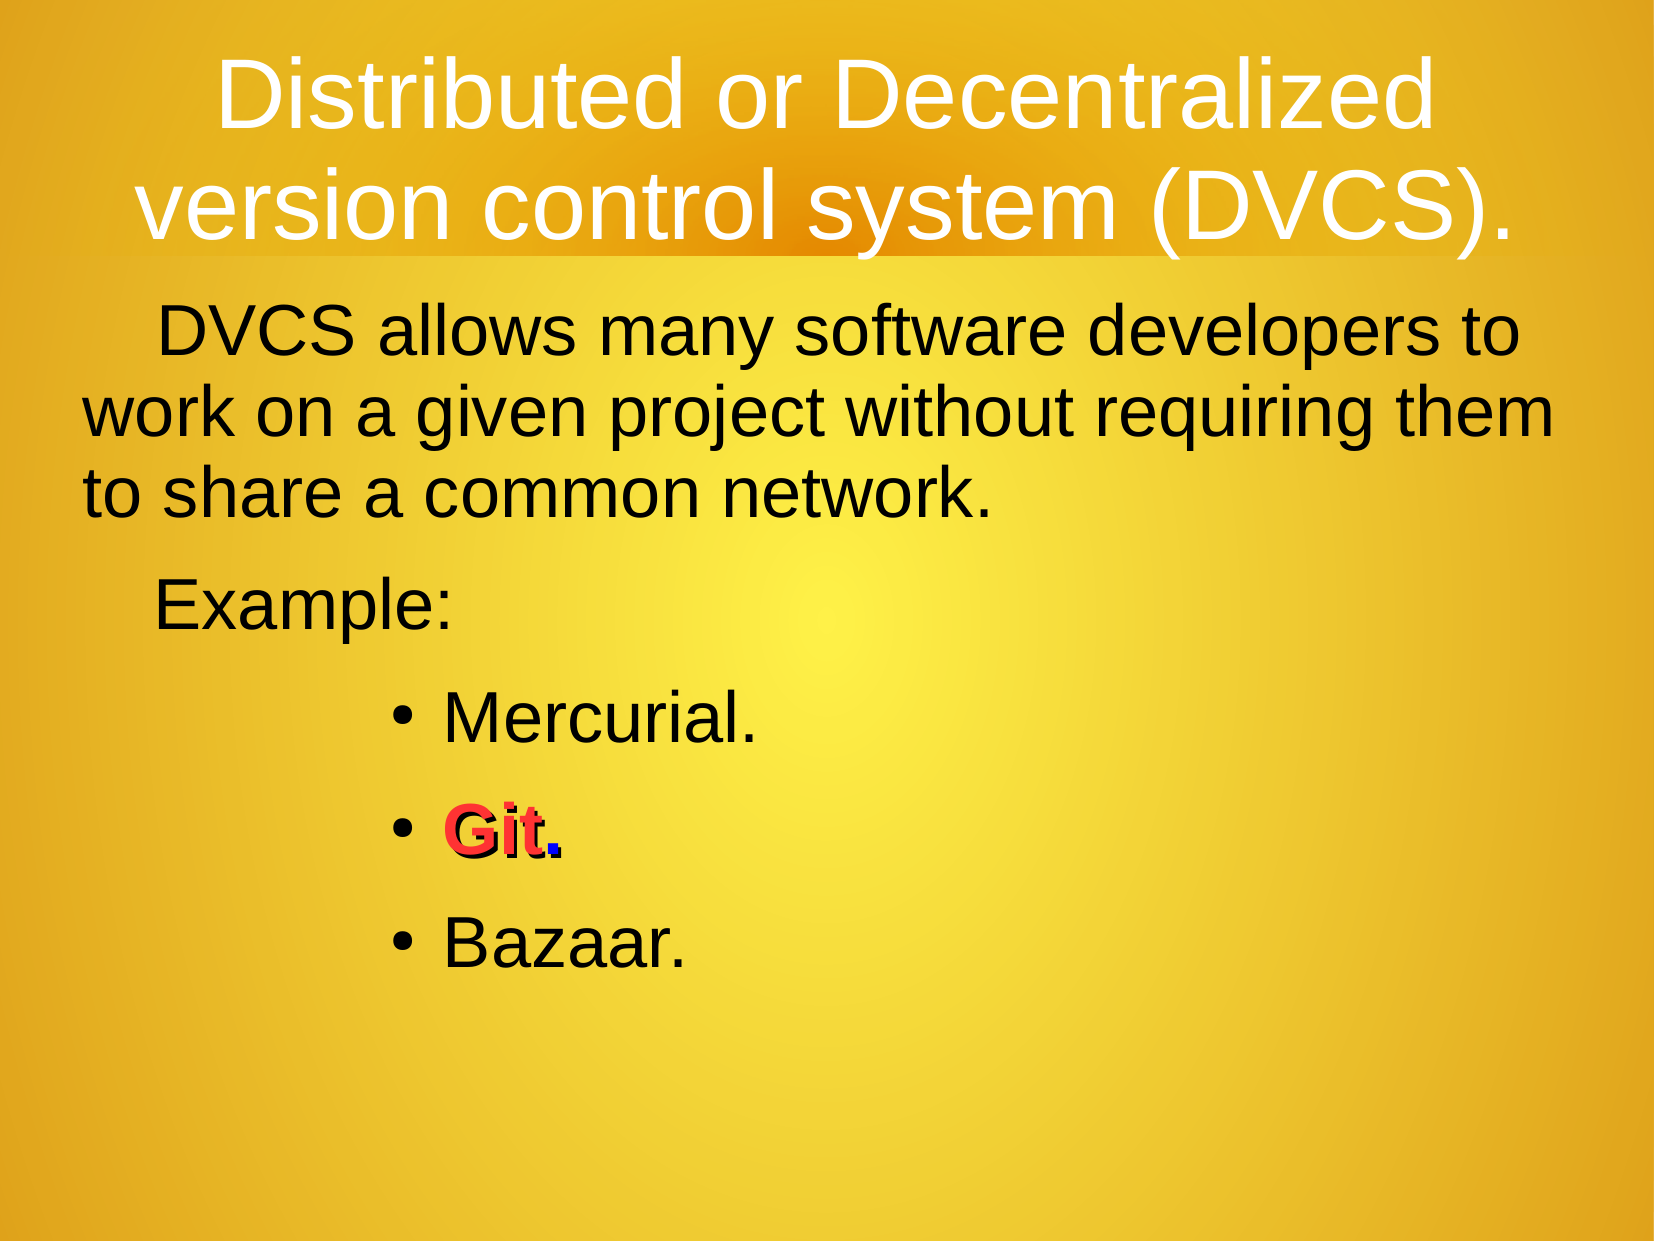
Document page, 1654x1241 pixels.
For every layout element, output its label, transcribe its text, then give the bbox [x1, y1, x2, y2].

title Distributed or Decentralized version control system (DVCS). [82, 38, 1571, 261]
list DVCS allows many software developers to work on a given project without requiring them to share a common network. Example: Mercurial. Git. Bazaar. [82, 290, 1571, 1010]
